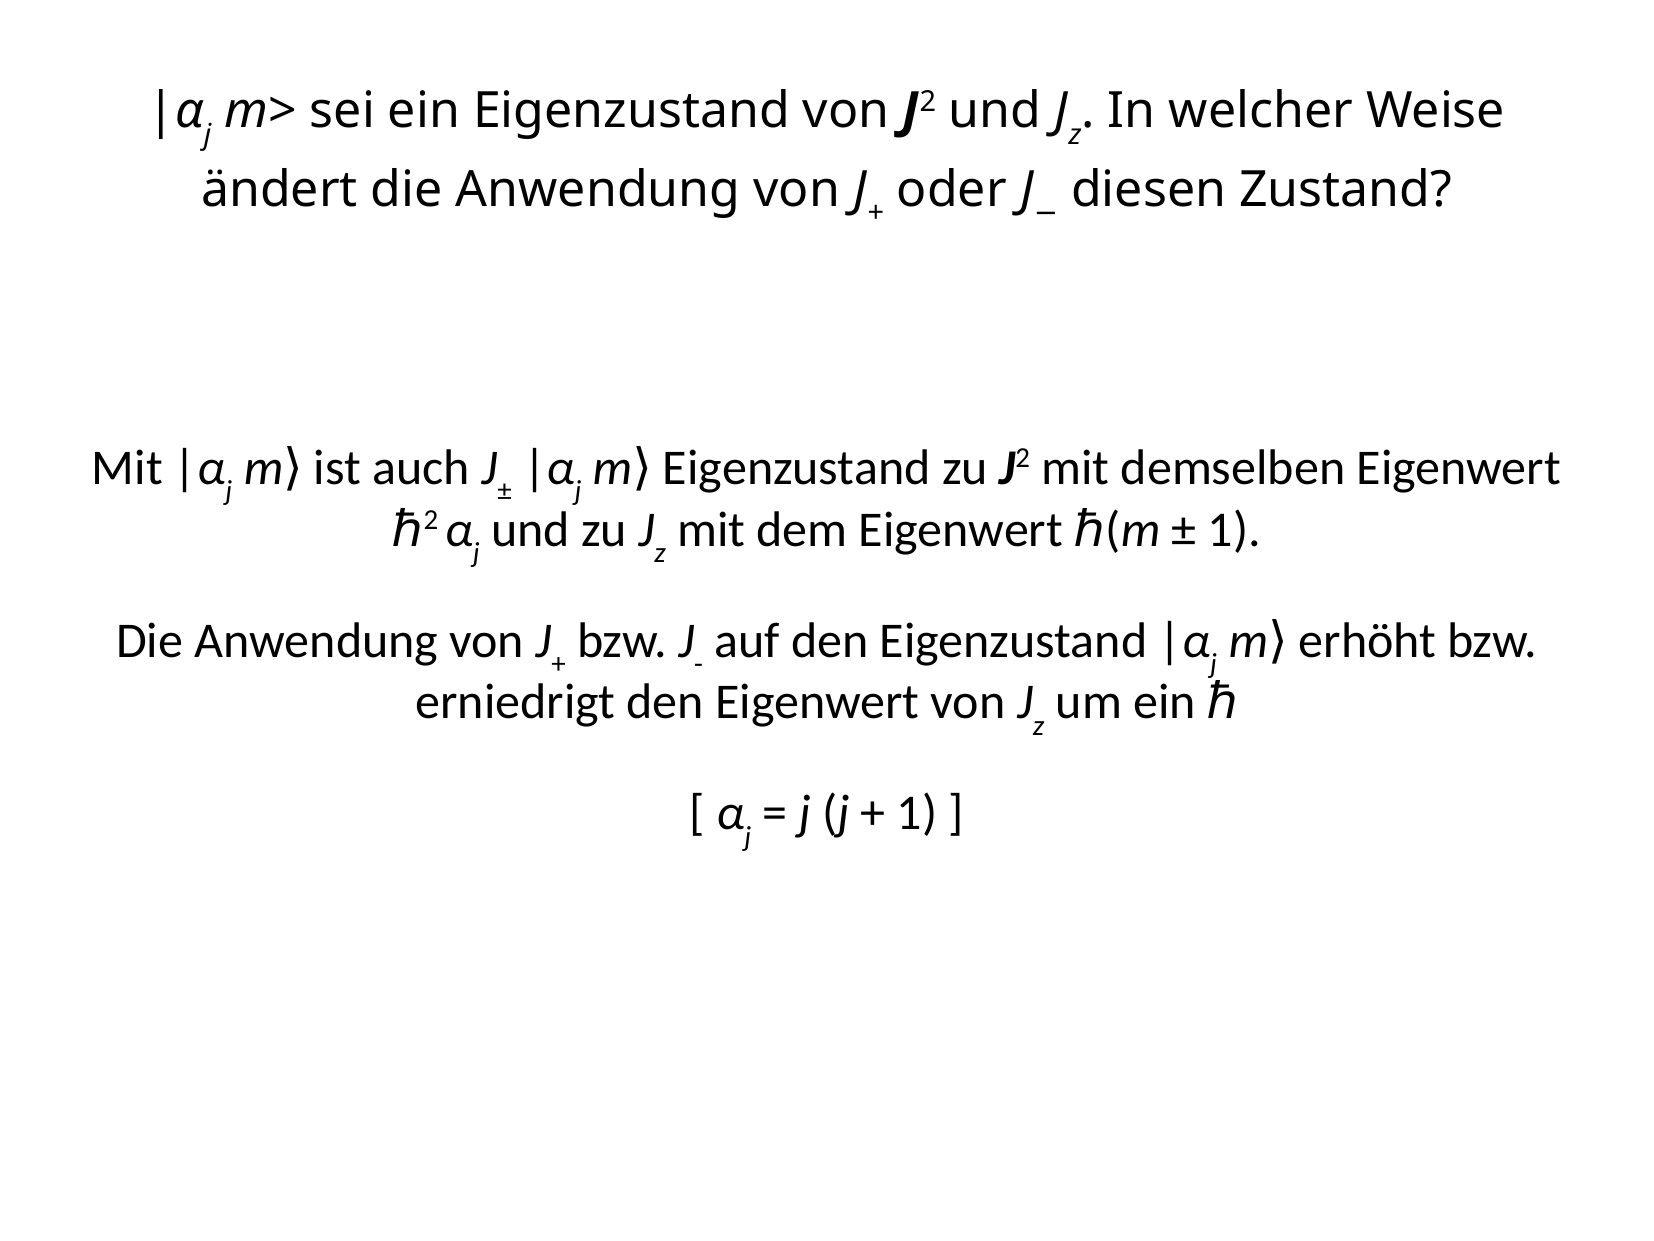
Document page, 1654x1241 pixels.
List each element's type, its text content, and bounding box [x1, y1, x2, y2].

title |αj m> sei ein Eigenzustand von J2 und Jz. In welcher Weise ändert die Anwendung von J+ oder J− diesen Zustand? [82, 49, 1571, 257]
subtitle Mit |αj m⟩ ist auch J± |αj m⟩ Eigenzustand zu J2 mit demselben Eigenwert ℏ2 αj und zu Jz mit dem Eigenwert ℏ(m ± 1). Die Anwendung von J+ bzw. J- auf den Eigenzustand |αj m⟩ erhöht bzw. erniedrigt den Eigenwert von Jz um ein ℏ [ αj = j (j + 1) ] [82, 290, 1571, 1010]
